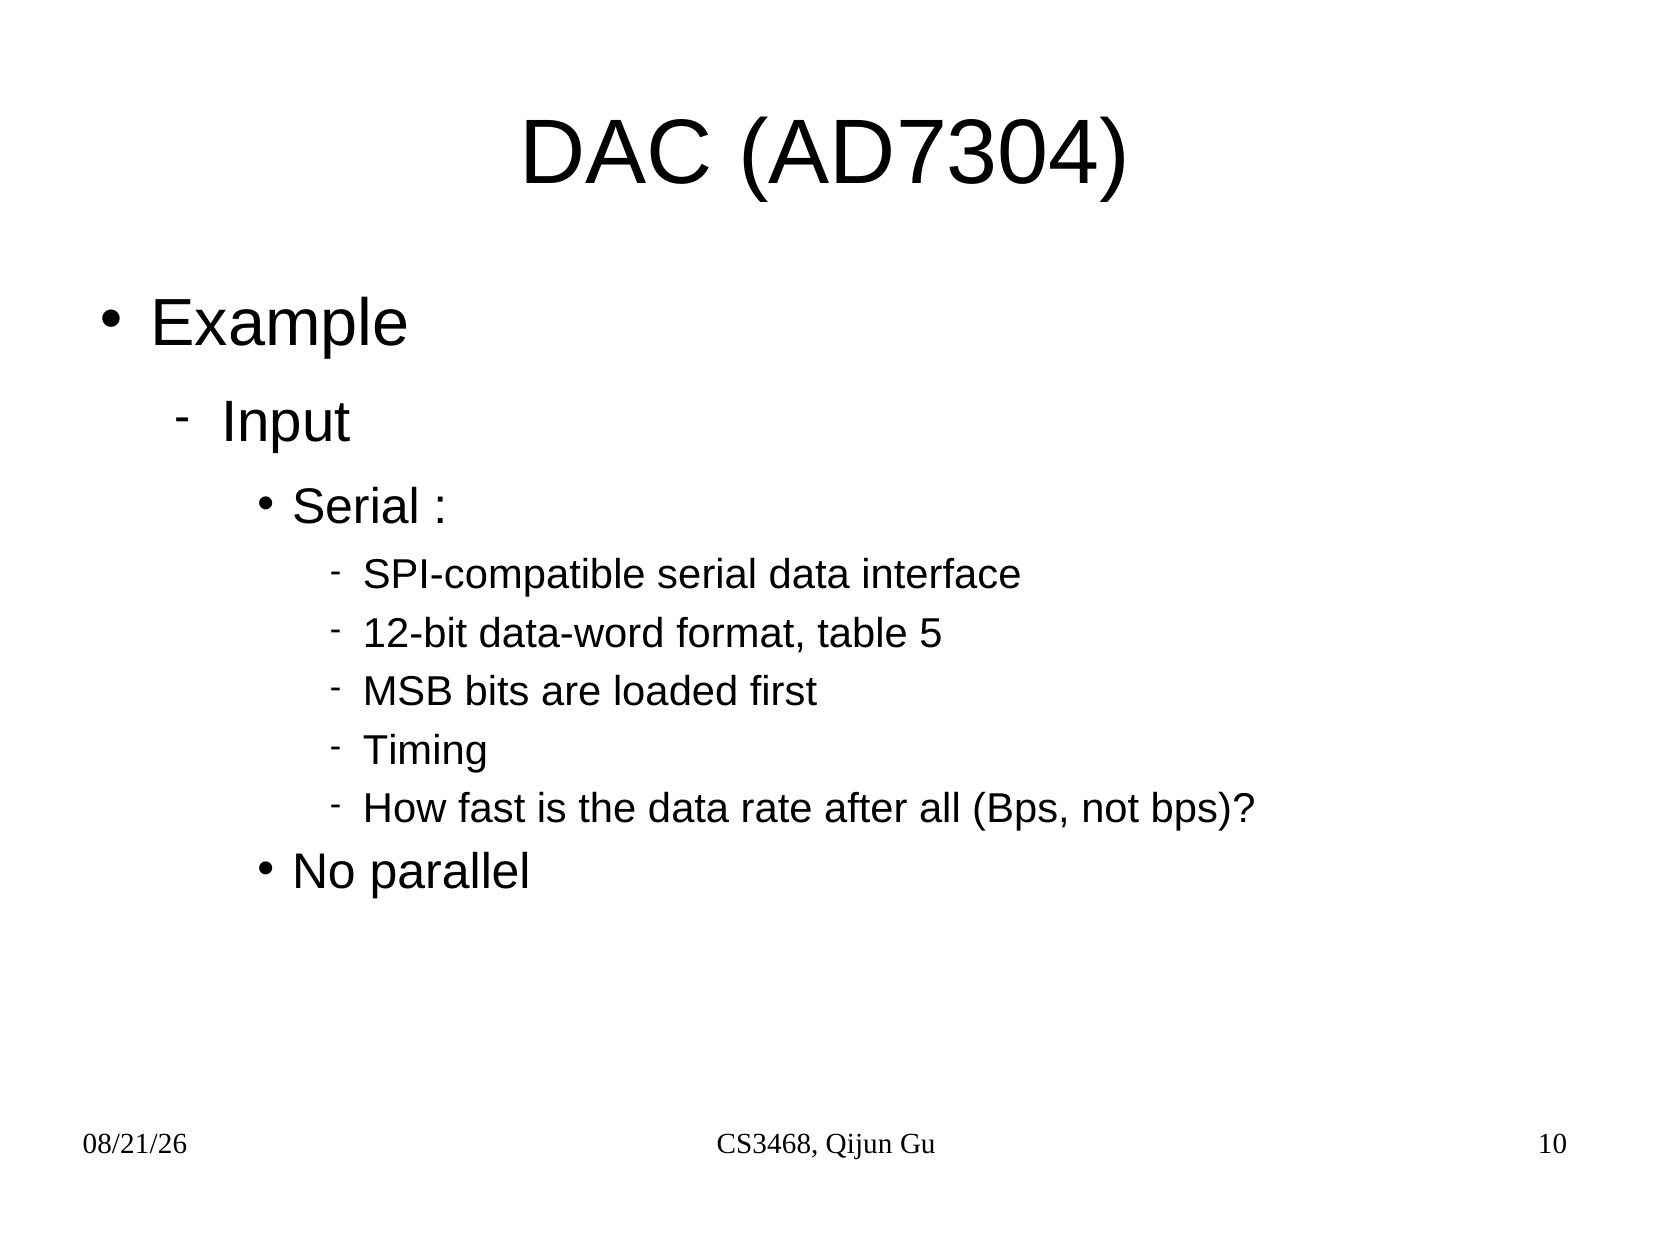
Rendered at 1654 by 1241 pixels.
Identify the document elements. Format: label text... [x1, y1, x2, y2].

list Example Input Serial : SPI-compatible serial data interface 12-bit data-word format, table 5 MSB bits are loaded first Timing How fast is the data rate after all (Bps, not bps)? No parallel [82, 290, 1568, 1091]
title DAC (AD7304) [82, 56, 1568, 247]
